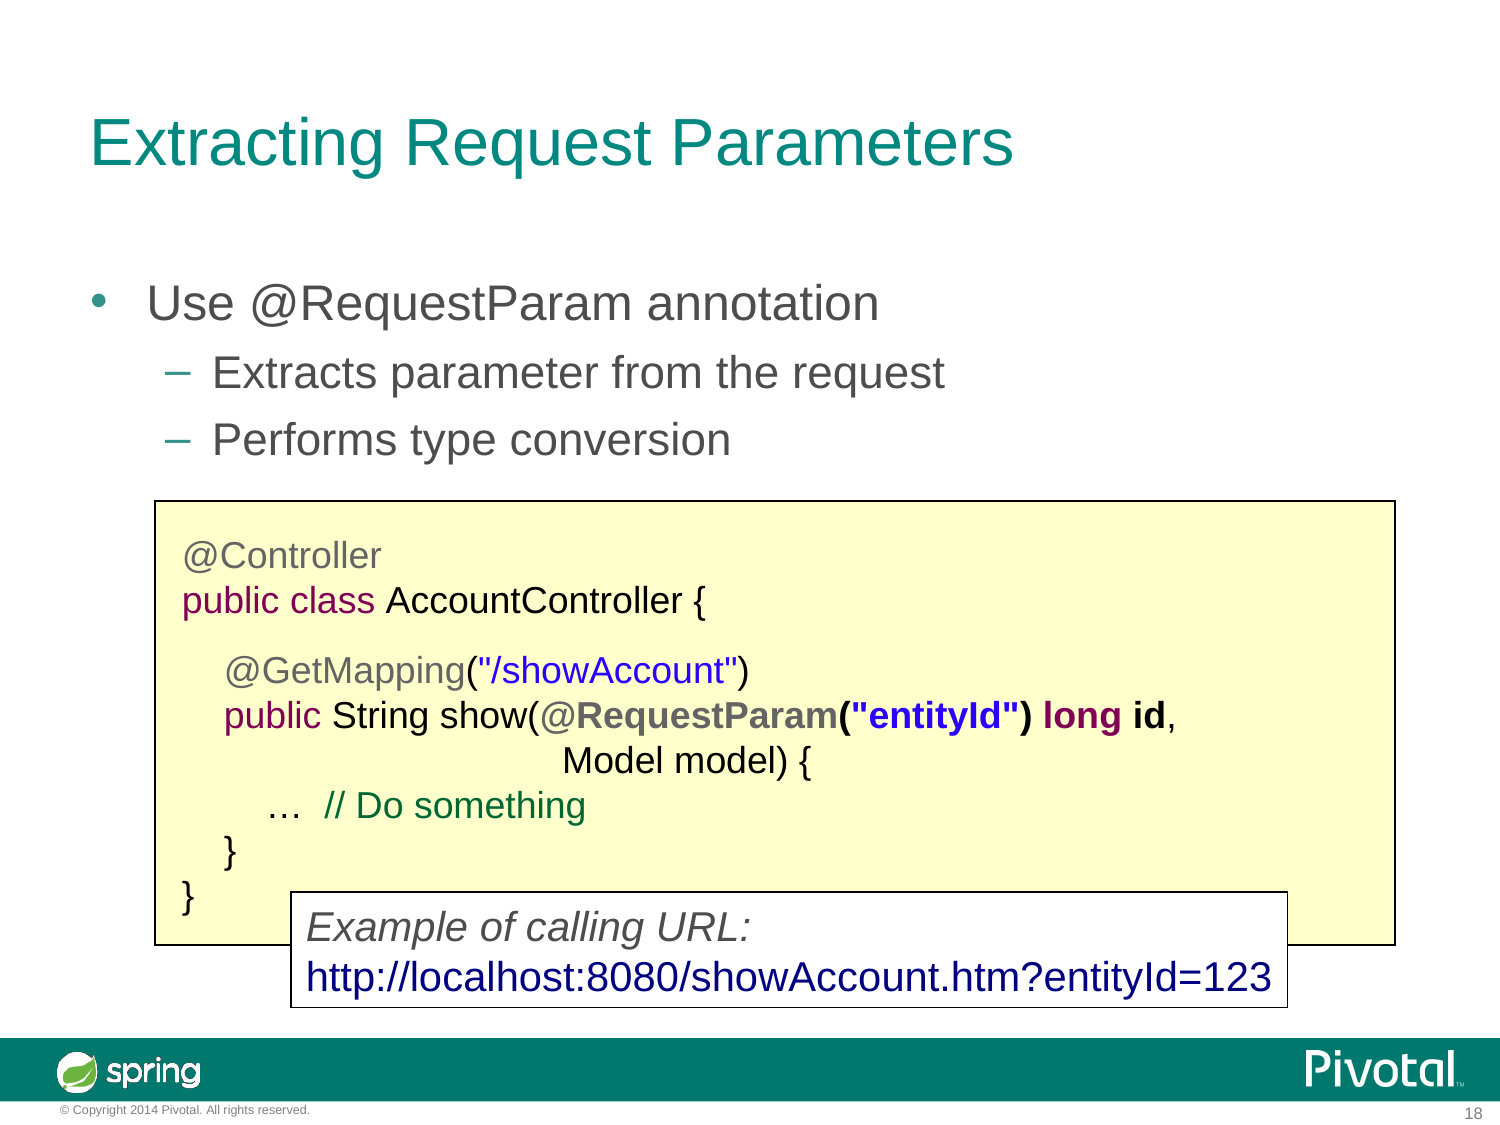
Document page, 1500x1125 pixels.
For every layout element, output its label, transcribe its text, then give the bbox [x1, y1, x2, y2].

picture [1306, 1050, 1464, 1087]
picture [32, 1041, 210, 1103]
text_box @Controller public class AccountController { @GetMapping("/showAccount") public String show(@RequestParam("entityId") long id, Model model) { … // Do something } } [155, 501, 1396, 946]
list Use @RequestParam annotation Extracts parameter from the request Performs type conversion [75, 262, 1426, 1005]
title Extracting Request Parameters [75, 44, 1426, 233]
text_box Example of calling URL: http://localhost:8080/showAccount.htm?entityId=123 [291, 891, 1288, 1008]
